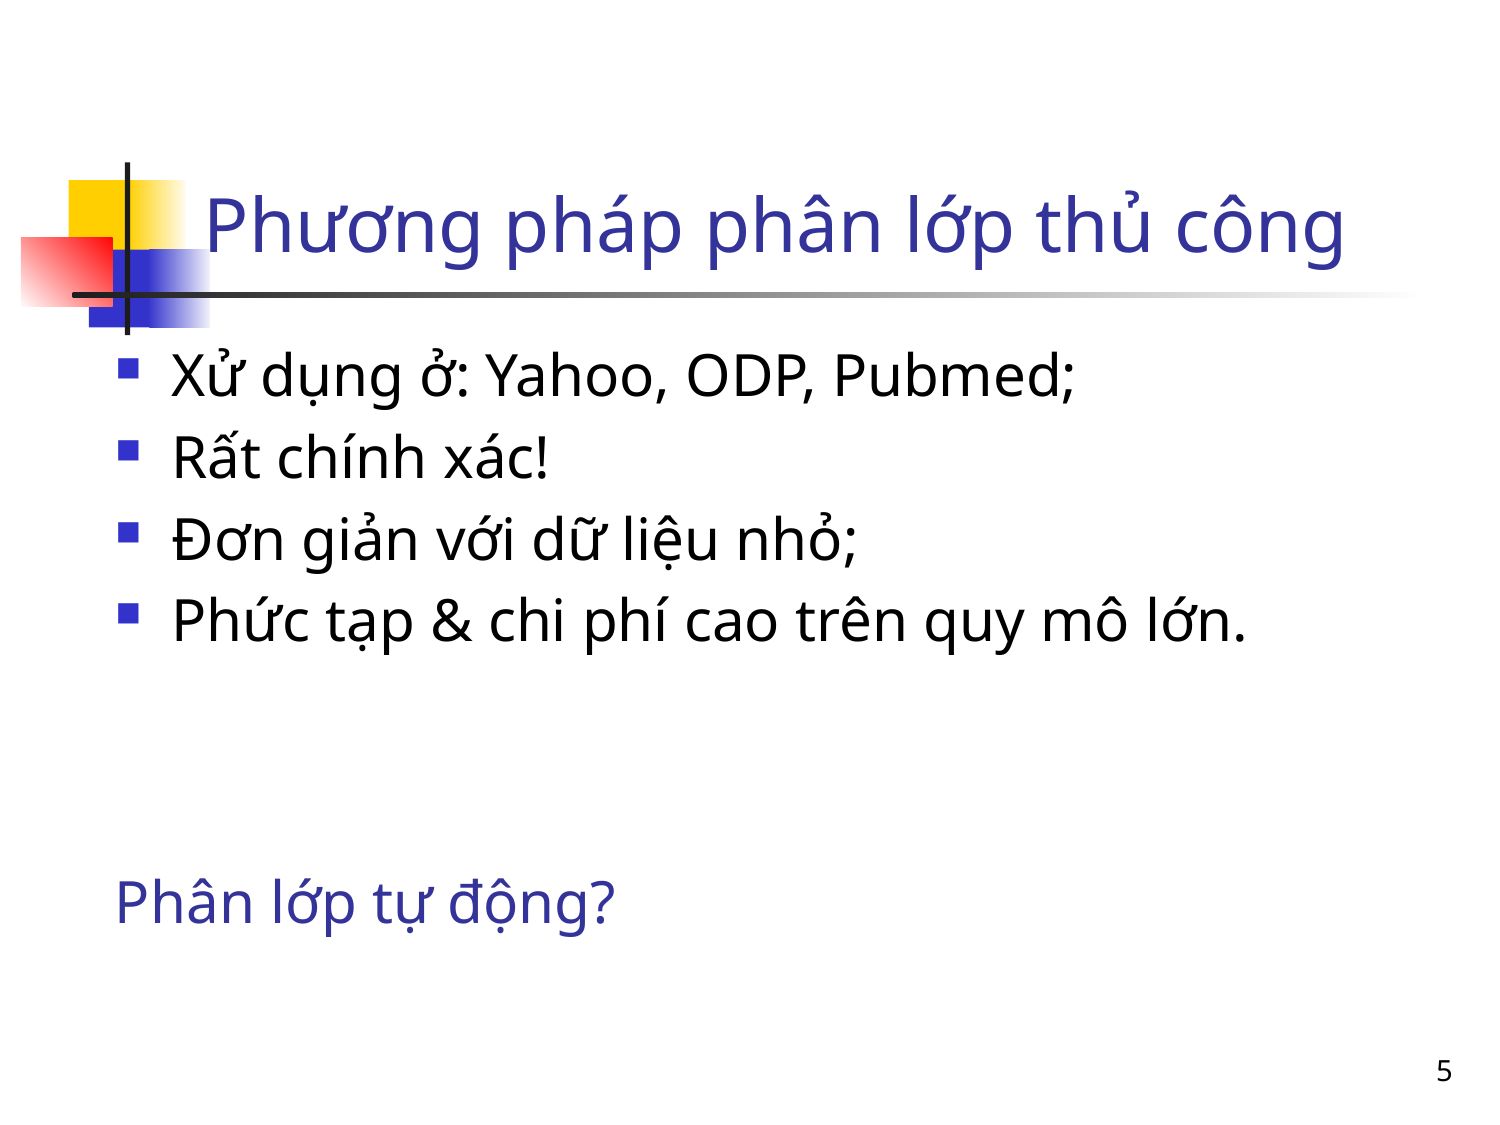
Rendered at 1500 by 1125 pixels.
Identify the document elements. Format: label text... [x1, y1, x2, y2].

list Xử dụng ở: Yahoo, ODP, Pubmed; Rất chính xác! Đơn giản với dữ liệu nhỏ; Phức tạp & chi phí cao trên quy mô lớn. [100, 331, 1469, 705]
title Phương pháp phân lớp thủ công [188, 35, 1468, 275]
text_box Phân lớp tự động? [100, 857, 1468, 943]
slide_number <number> [1155, 1024, 1468, 1100]
